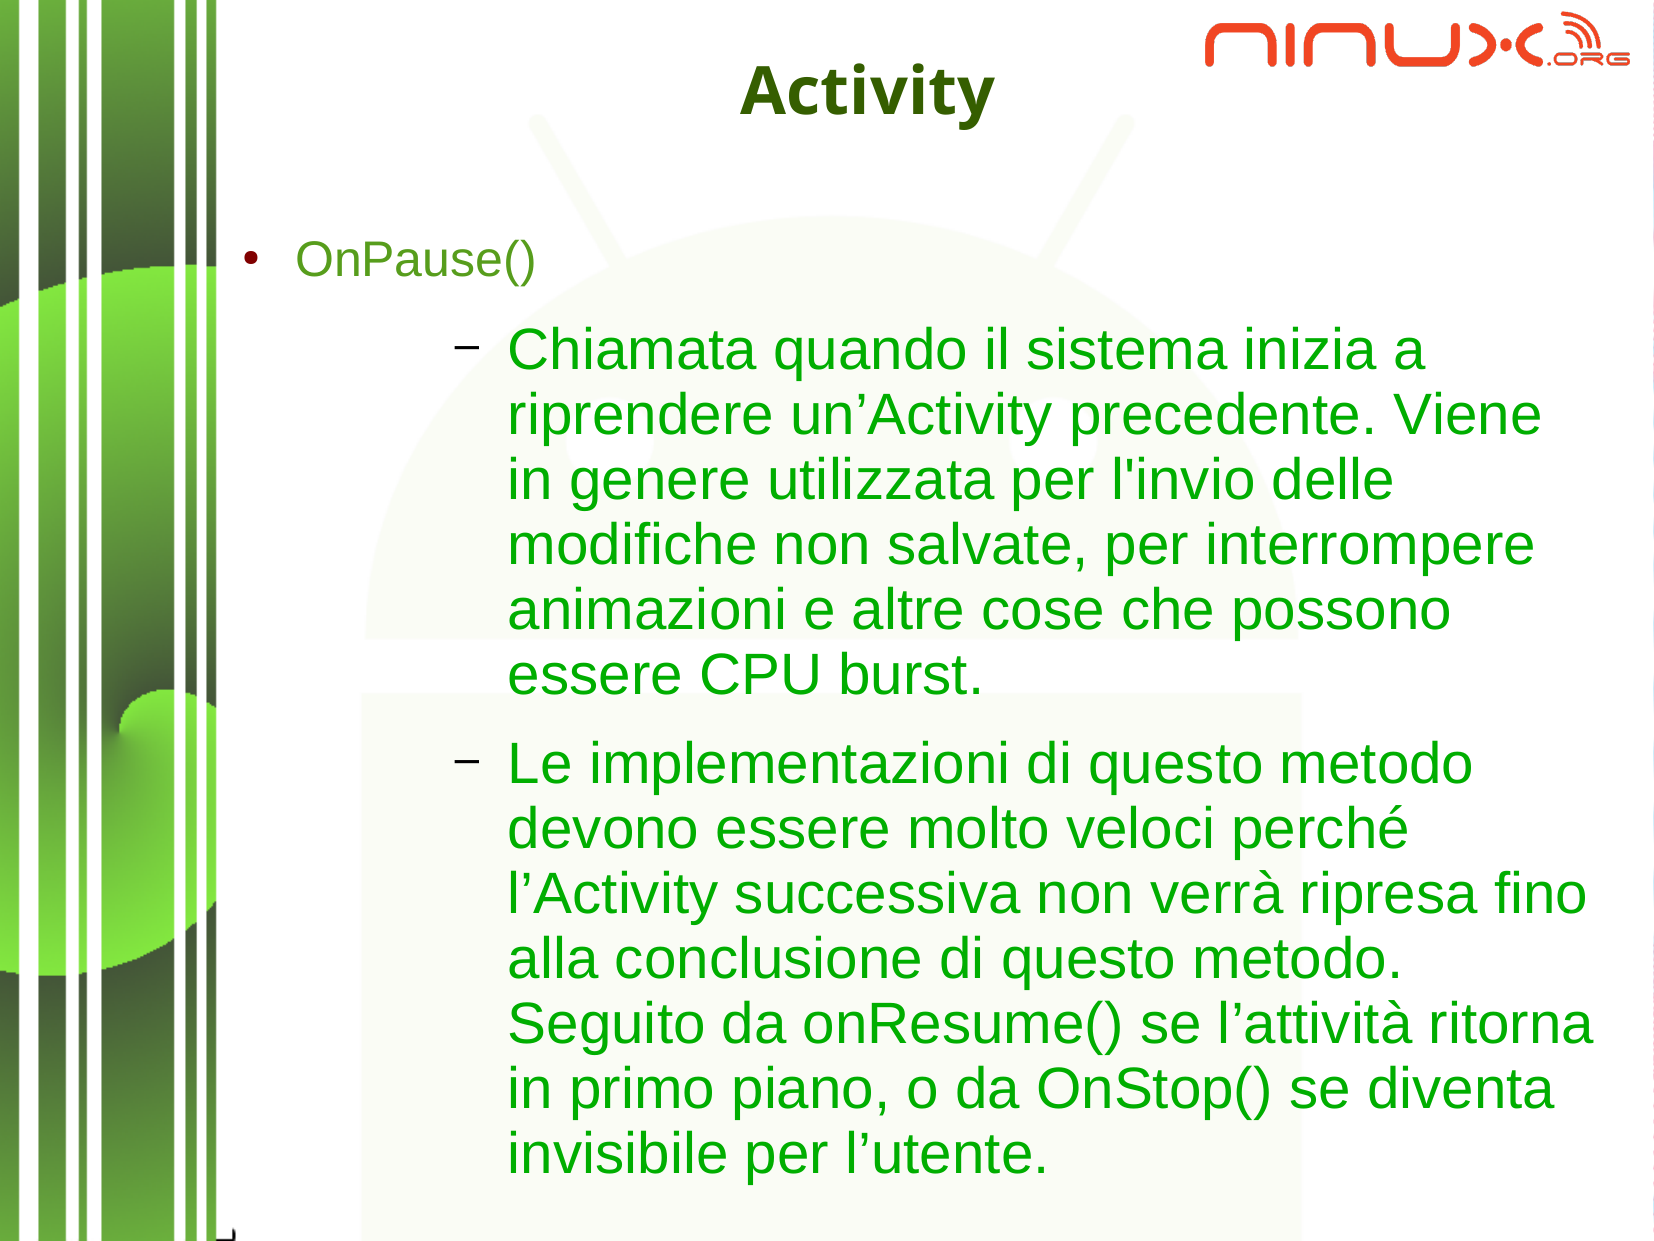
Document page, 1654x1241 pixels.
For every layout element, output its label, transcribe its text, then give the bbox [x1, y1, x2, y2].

list OnPause() Chiamata quando il sistema inizia a riprendere un’Activity precedente. Viene in genere utilizzata per l'invio delle modifiche non salvate, per interrompere animazioni e altre cose che possono essere CPU burst. Le implementazioni di questo metodo devono essere molto veloci perché l’Activity successiva non verrà ripresa fino alla conclusione di questo metodo. Seguito da onResume() se l’attività ritorna in primo piano, o da OnStop() se diventa invisibile per l’utente. [224, 231, 1598, 1183]
title Activity [236, 49, 1501, 128]
picture [0, 0, 1654, 1241]
